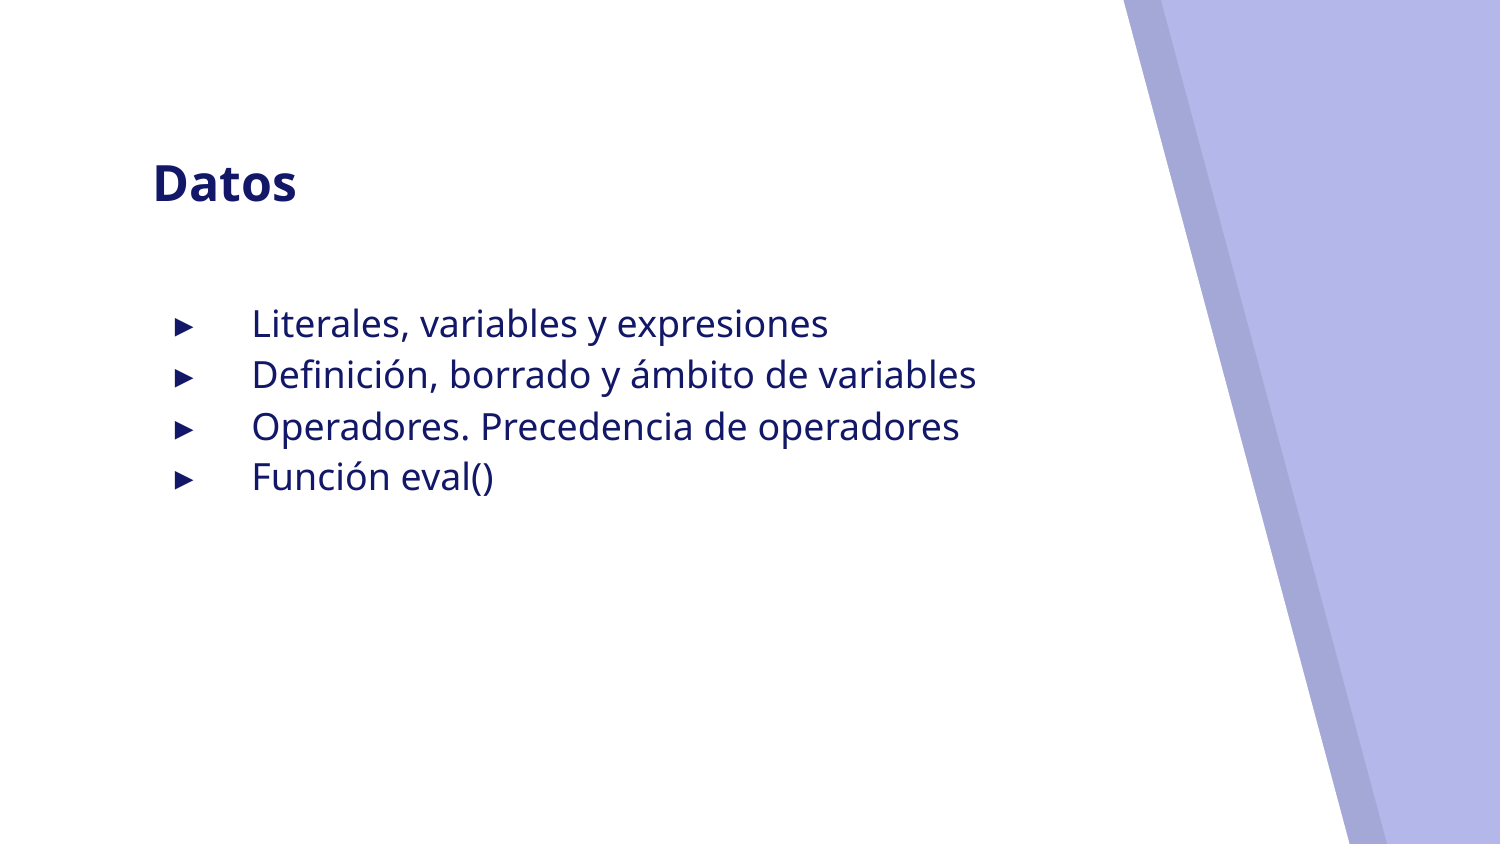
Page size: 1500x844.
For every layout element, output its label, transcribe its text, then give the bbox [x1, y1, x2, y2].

title Datos [137, 146, 1011, 227]
list Literales, variables y expresiones Definición, borrado y ámbito de variables Operadores. Precedencia de operadores Función eval() [137, 246, 1099, 587]
